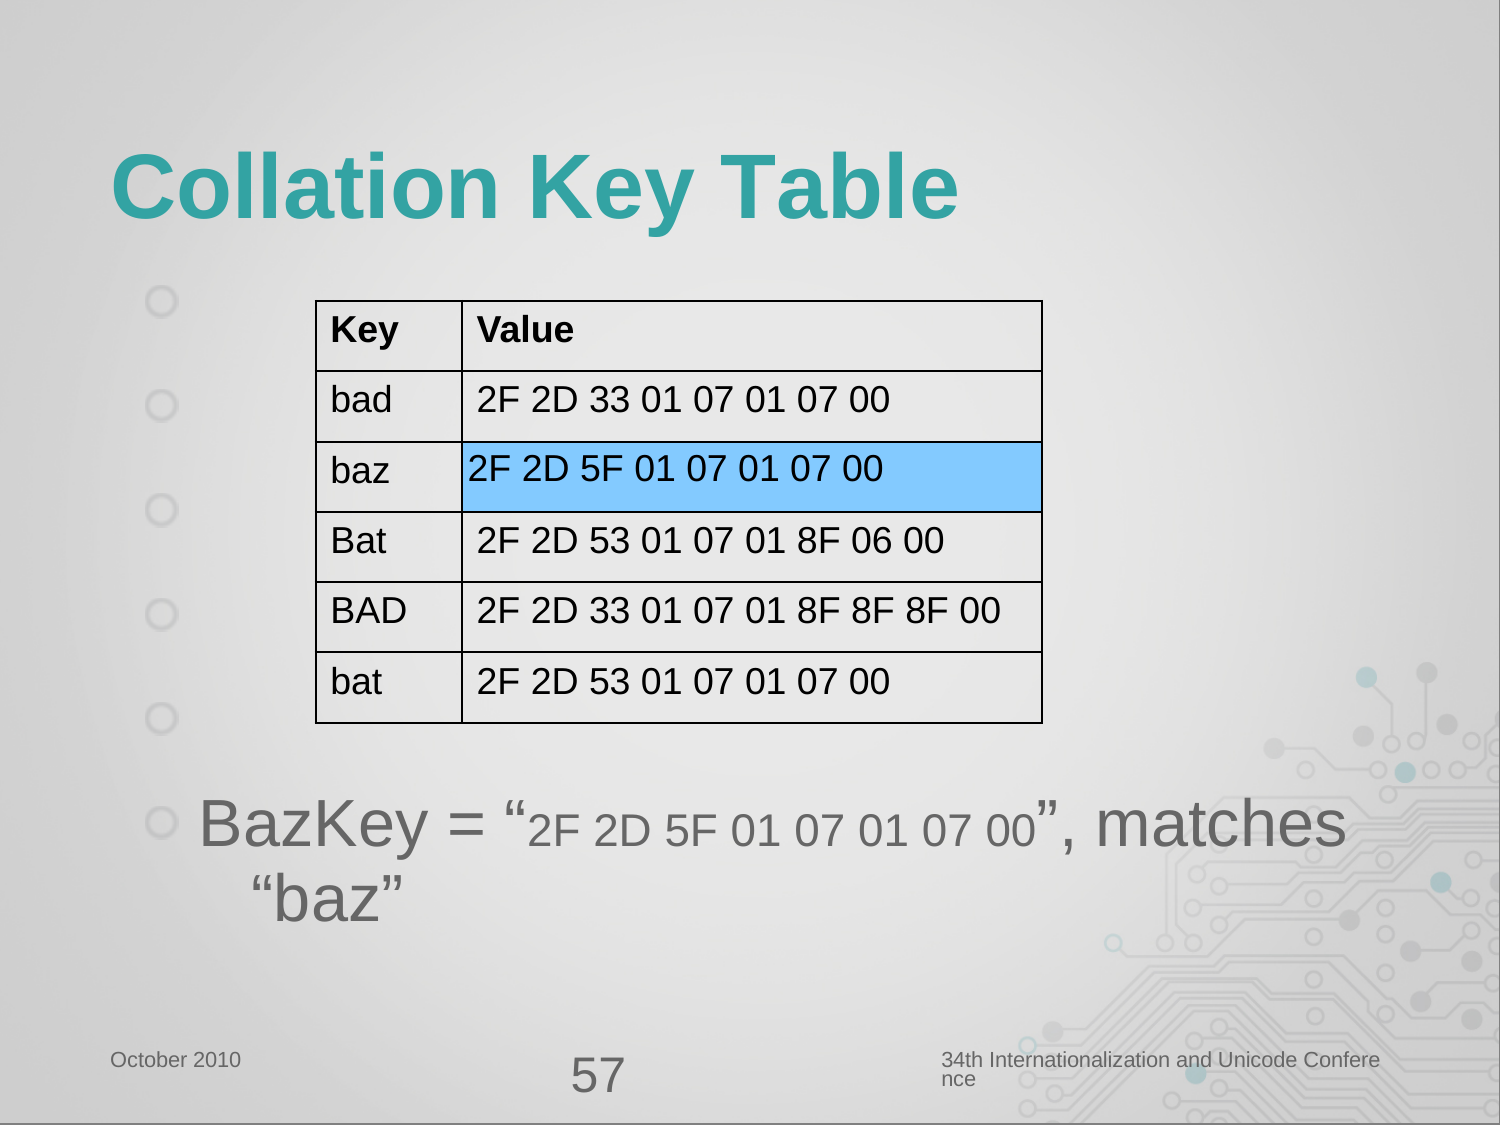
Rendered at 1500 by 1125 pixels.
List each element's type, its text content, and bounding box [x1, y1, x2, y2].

table_header Value [463, 302, 1041, 370]
title Collation Key Table [110, 100, 1392, 264]
table_header Key [317, 302, 461, 370]
table_cell BAD [317, 583, 461, 651]
table_cell bad [317, 372, 461, 441]
table_cell 2F 2D 53 01 07 01 07 00 [463, 653, 1041, 722]
table_cell 2F 2D 33 01 07 01 8F 8F 8F 00 [463, 583, 1041, 651]
table_cell bat [317, 653, 461, 722]
table_cell 2F 2D 33 01 07 01 07 00 [463, 372, 1041, 441]
table_cell 2F 2D 5F 01 07 01 07 00 [463, 443, 1041, 511]
picture [0, 0, 1499, 1123]
table_cell baz [317, 443, 461, 511]
list BazKey = “2F 2D 5F 01 07 01 07 00”, matches “baz” [110, 264, 1392, 959]
table_cell Bat [317, 513, 461, 581]
table_cell 2F 2D 53 01 07 01 8F 06 00 [463, 513, 1041, 581]
